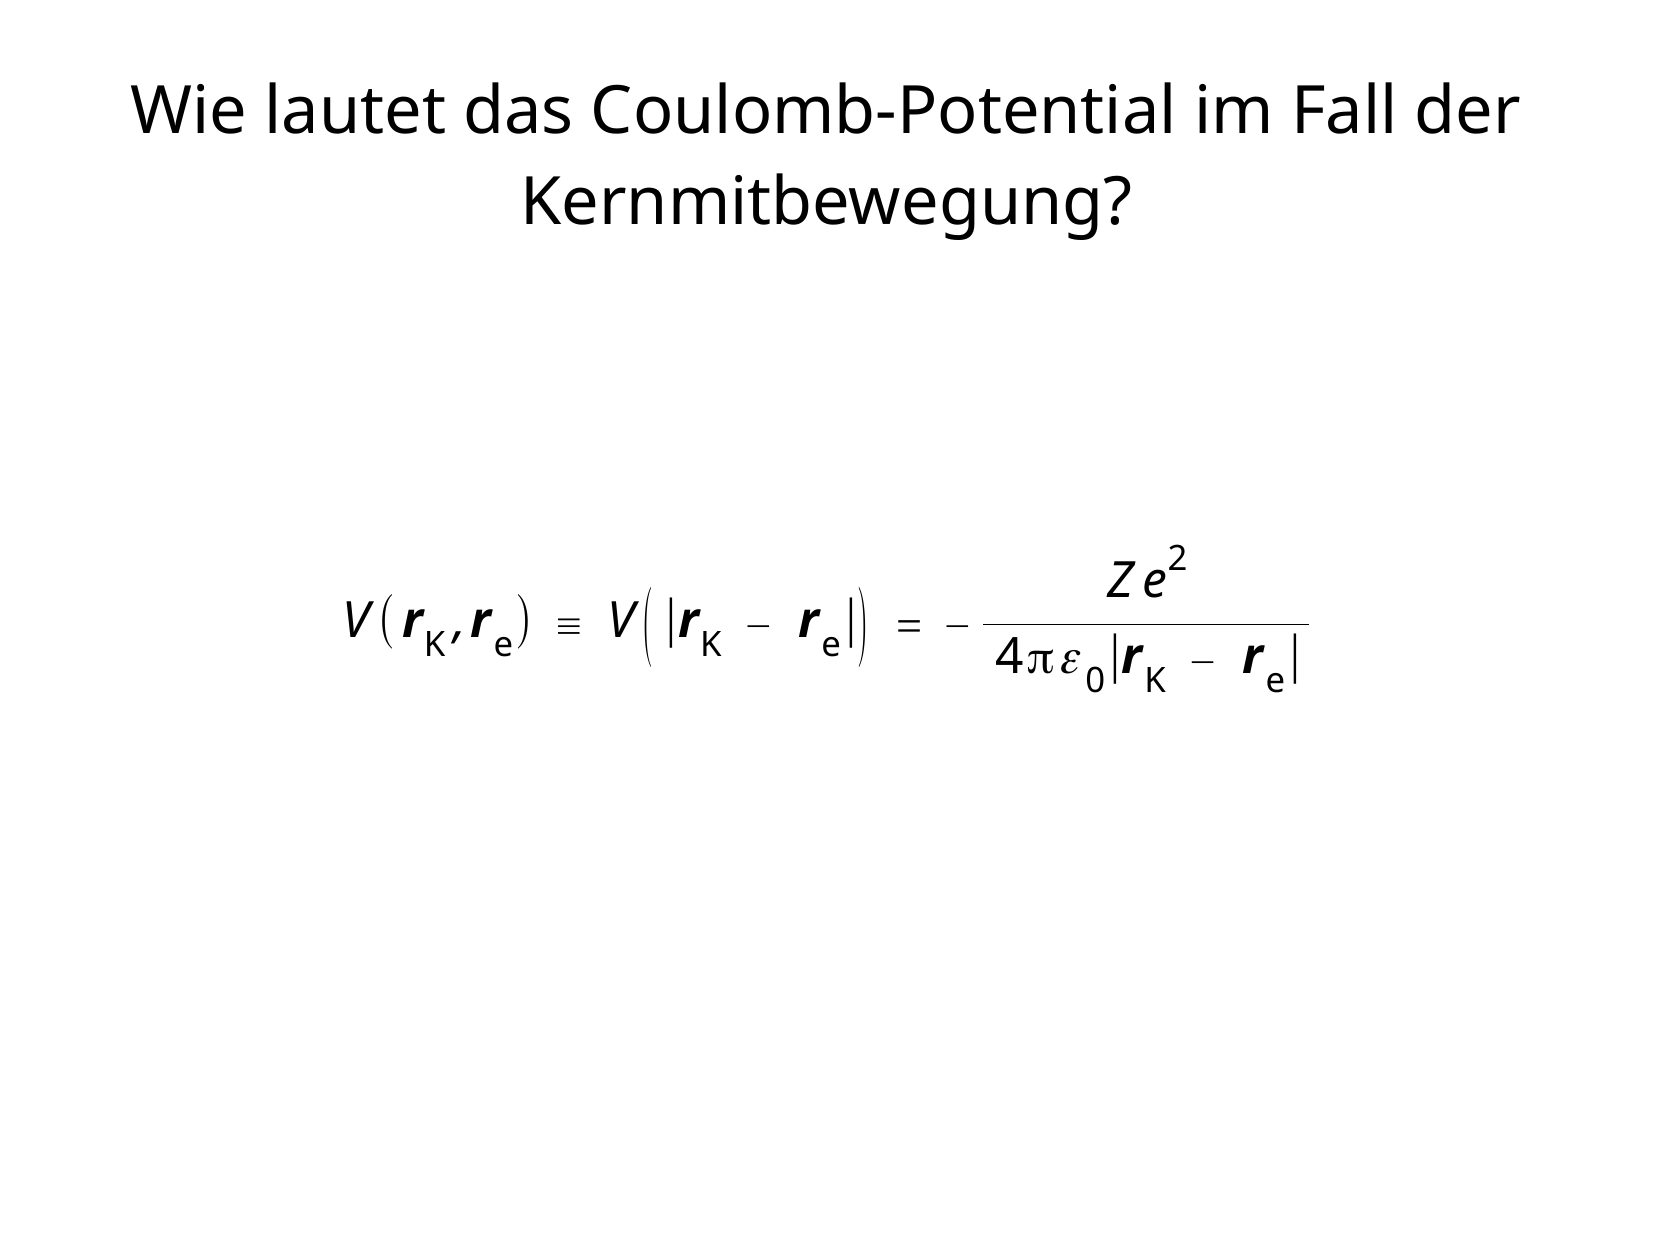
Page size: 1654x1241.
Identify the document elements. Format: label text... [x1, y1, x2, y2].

title Wie lautet das Coulomb-Potential im Fall der Kernmitbewegung? [82, 49, 1571, 257]
chart [336, 537, 1317, 703]
